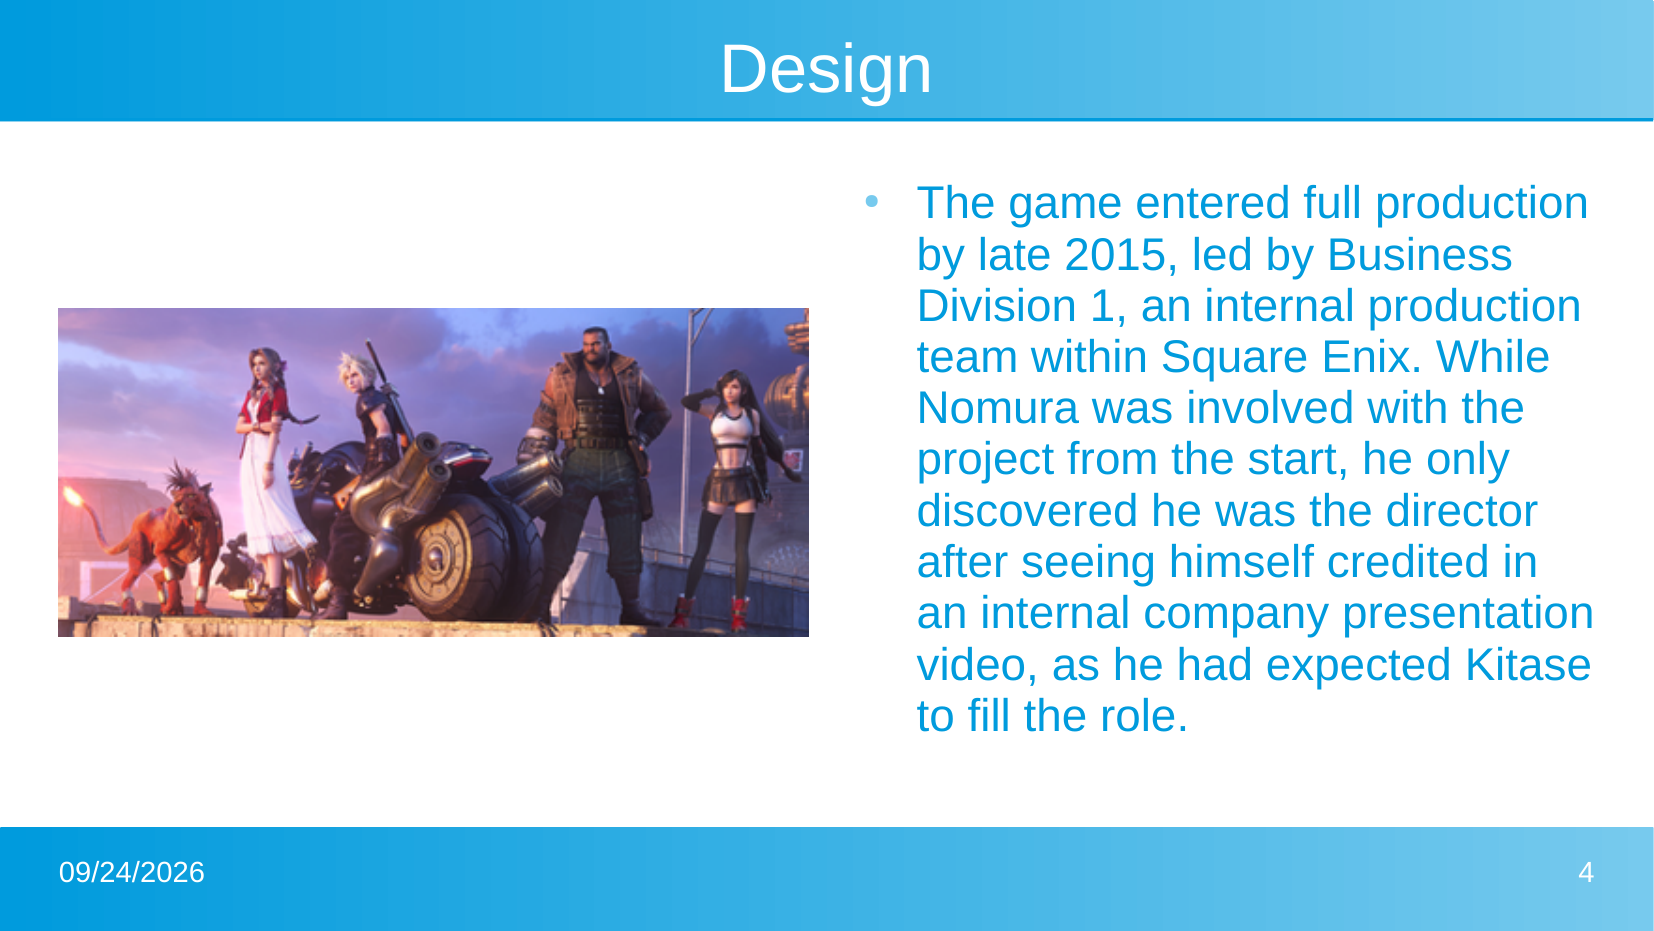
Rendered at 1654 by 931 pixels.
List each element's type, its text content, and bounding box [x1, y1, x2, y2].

picture [58, 308, 809, 637]
list The game entered full production by late 2015, led by Business Division 1, an internal production team within Square Enix. While Nomura was involved with the project from the start, he only discovered he was the director after seeing himself credited in an internal company presentation video, as he had expected Kitase to fill the role. [845, 177, 1596, 768]
title Design [59, 29, 1595, 108]
